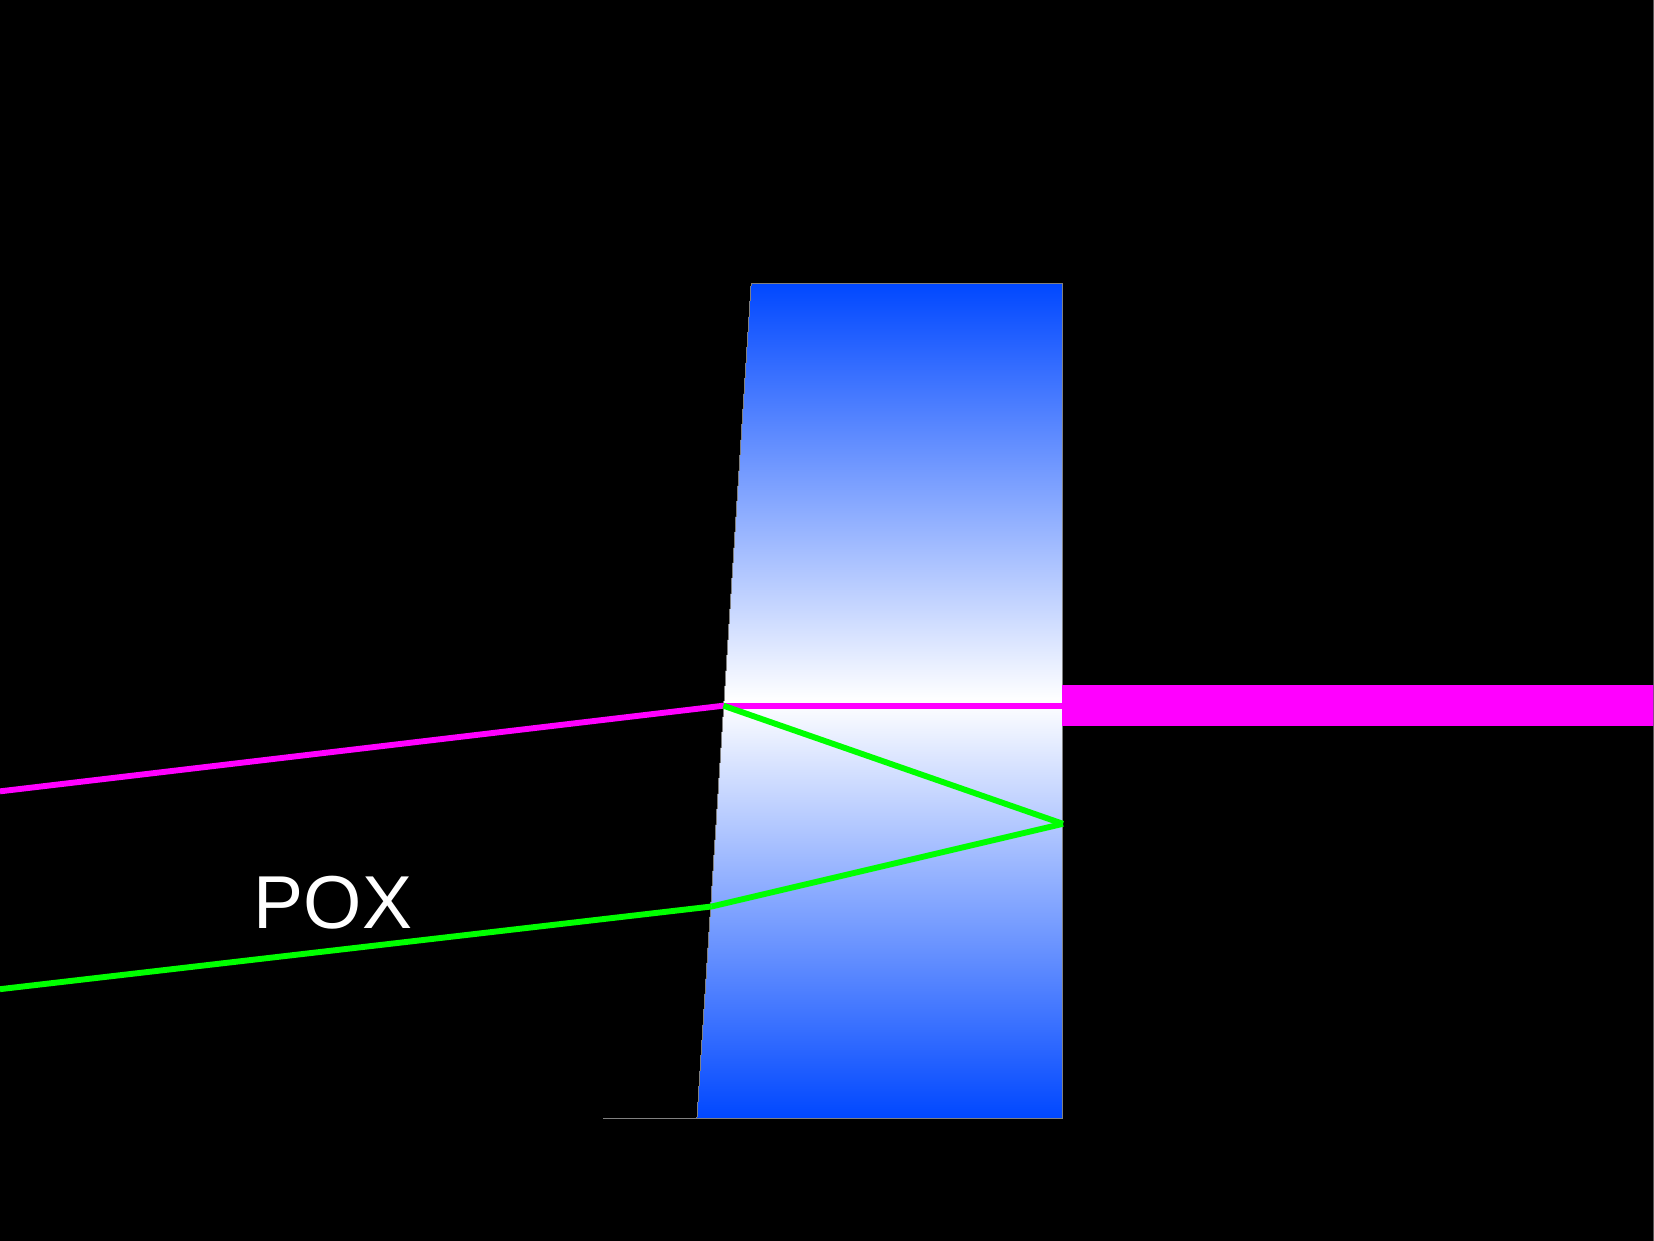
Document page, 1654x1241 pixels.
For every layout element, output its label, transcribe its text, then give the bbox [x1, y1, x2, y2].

text_box [603, 828, 1063, 1119]
text_box POX [239, 853, 428, 953]
text_box [723, 283, 1063, 703]
text_box [710, 710, 1049, 903]
text_box [745, 709, 1063, 820]
